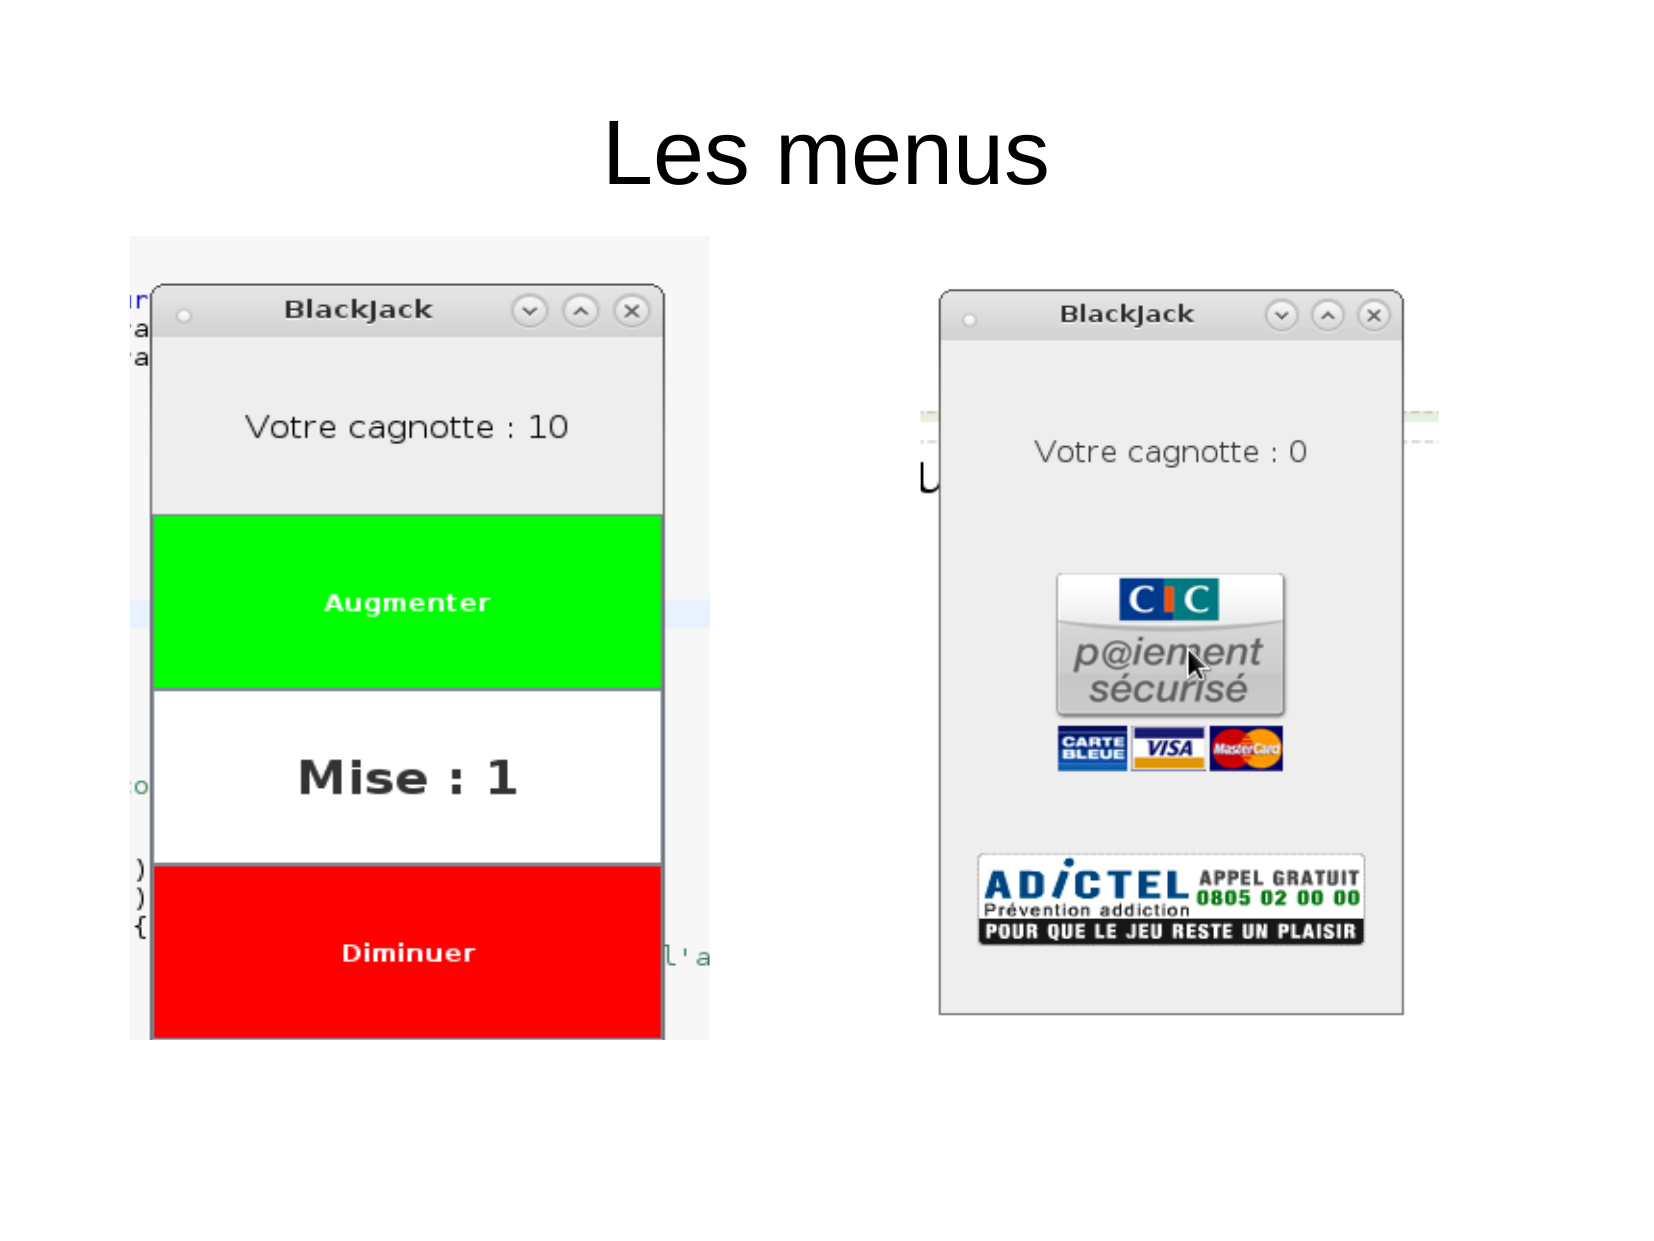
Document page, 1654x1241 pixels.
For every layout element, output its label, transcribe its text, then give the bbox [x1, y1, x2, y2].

title Les menus [82, 49, 1571, 257]
picture [129, 236, 710, 1040]
picture [920, 244, 1439, 1064]
